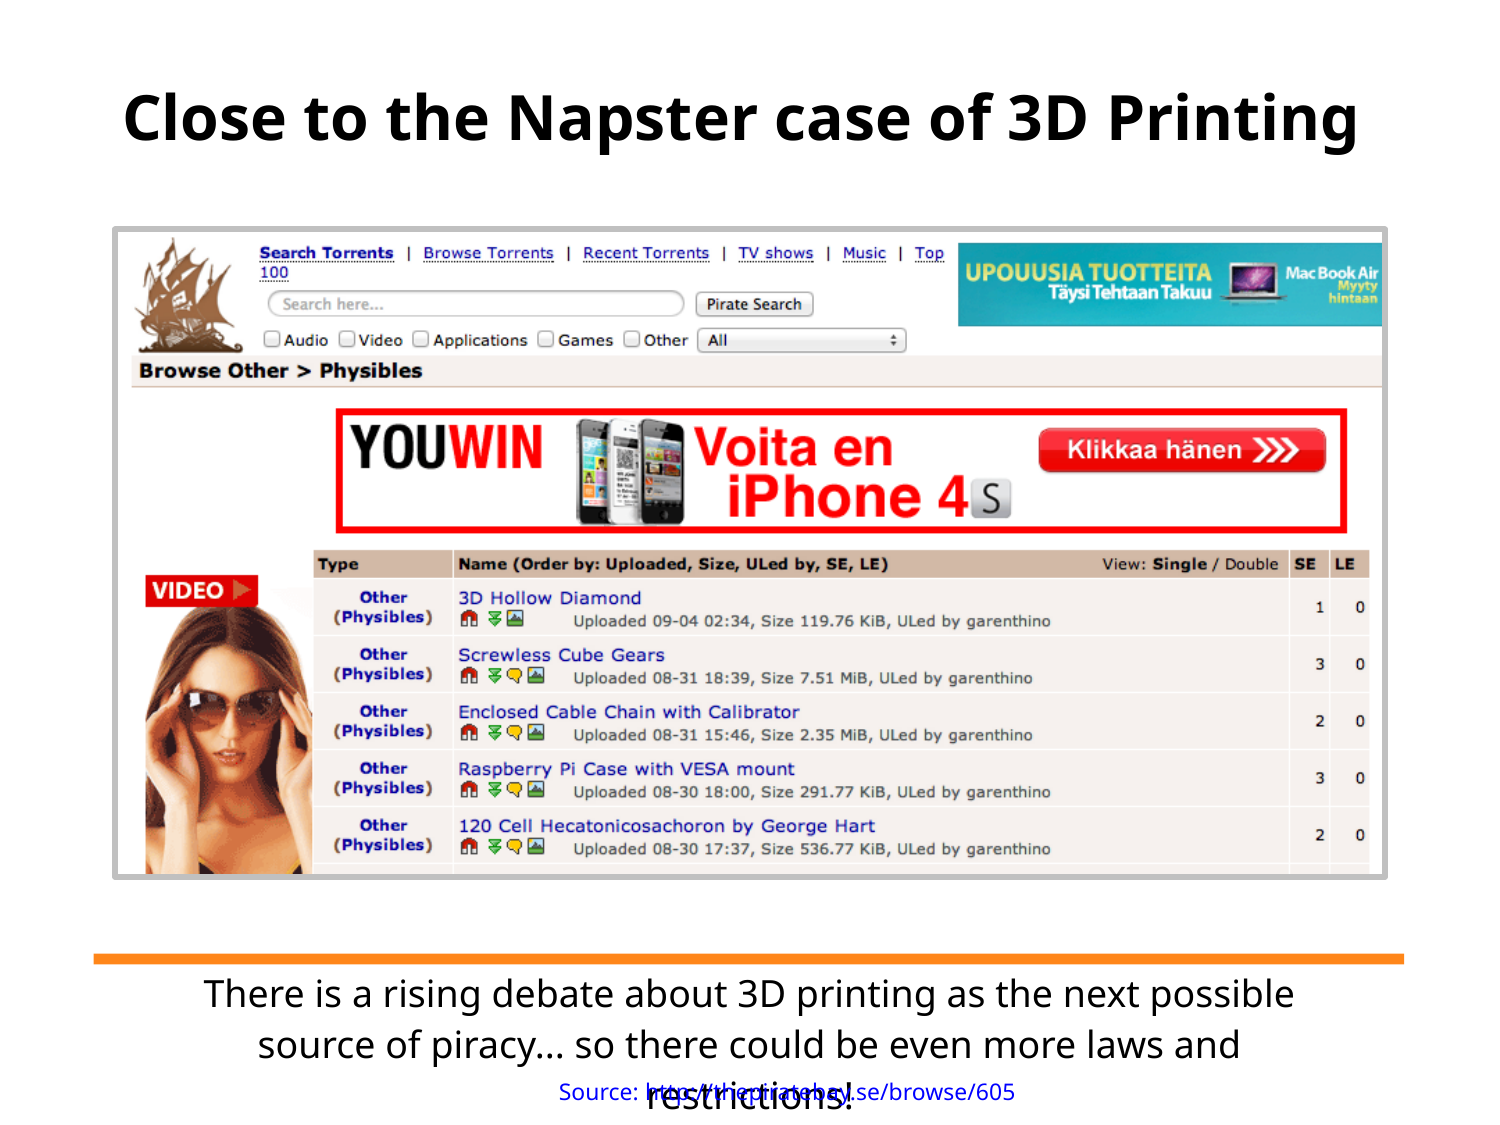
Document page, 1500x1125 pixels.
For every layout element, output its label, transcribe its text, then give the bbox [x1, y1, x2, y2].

title Close to the Napster case of 3D Printing [75, 44, 1426, 188]
picture [0, 0, 1500, 1125]
text_box There is a rising debate about 3D printing as the next possible source of piracy... so there could be even more laws and restrictions! [172, 960, 1328, 1064]
text_box Source: http://thepiratebay.se/browse/605 [543, 1068, 957, 1109]
